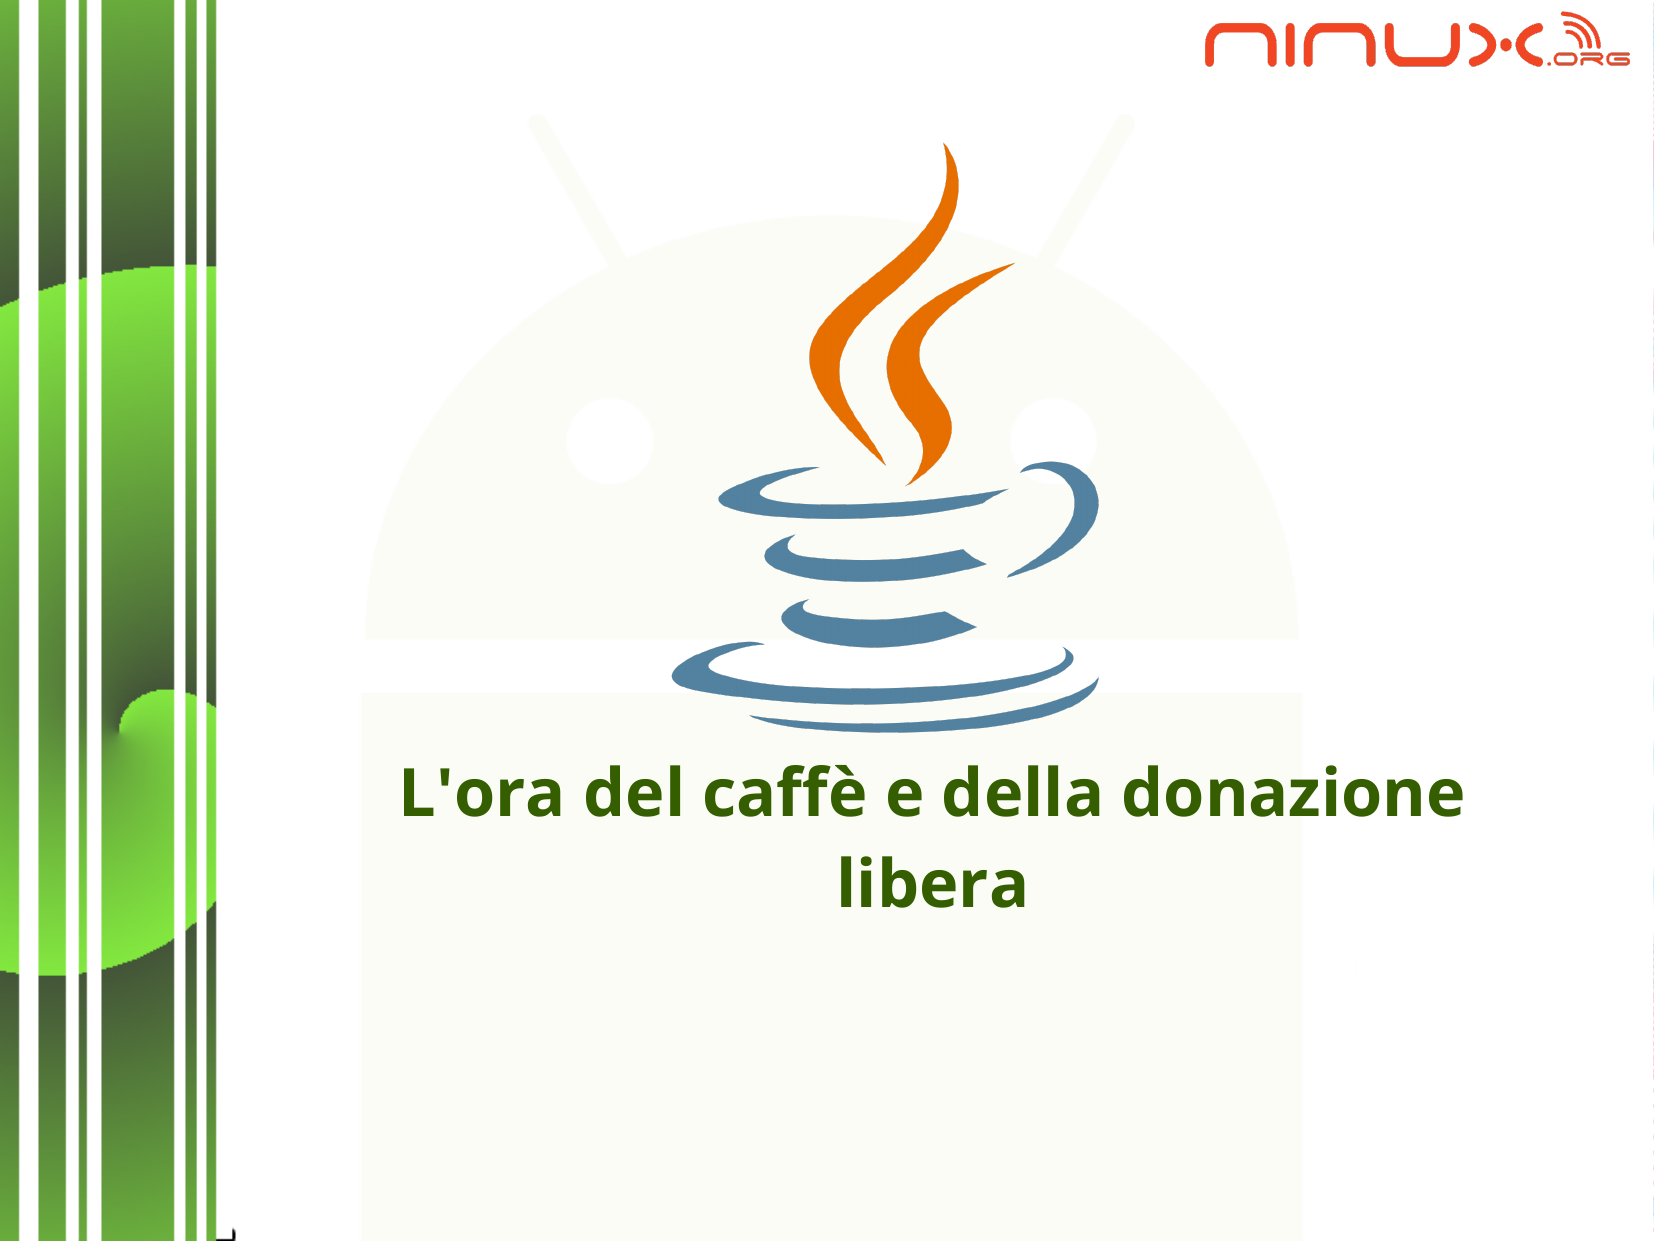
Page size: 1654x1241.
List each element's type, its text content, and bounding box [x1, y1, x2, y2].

title L'ora del caffè e della donazione libera [301, 797, 1565, 875]
picture [0, 0, 1654, 1241]
